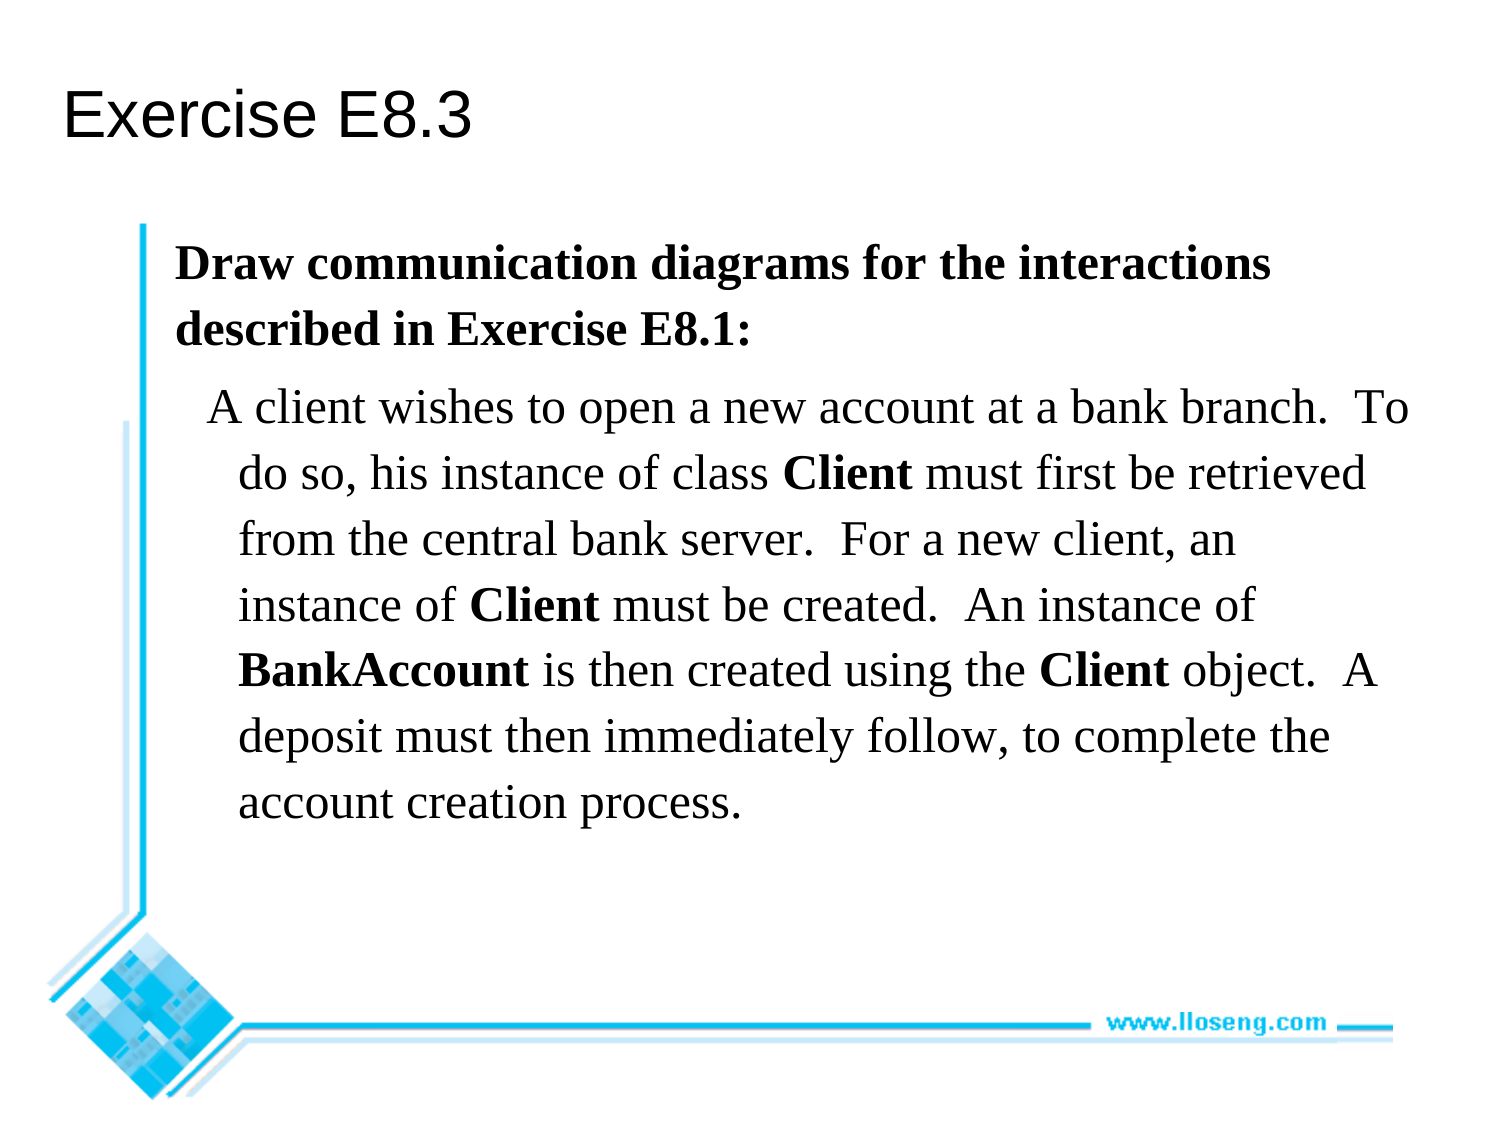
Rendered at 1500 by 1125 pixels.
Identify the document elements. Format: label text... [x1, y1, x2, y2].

list Draw communication diagrams for the interactions described in Exercise E8.1: A client wishes to open a new account at a bank branch. To do so, his instance of class Client must first be retrieved from the central bank server. For a new client, an instance of Client must be created. An instance of BankAccount is then created using the Client object. A deposit must then immediately follow, to complete the account creation process. [174, 224, 1413, 1013]
title Exercise E8.3 [62, 37, 1413, 188]
picture [35, 212, 1393, 1102]
